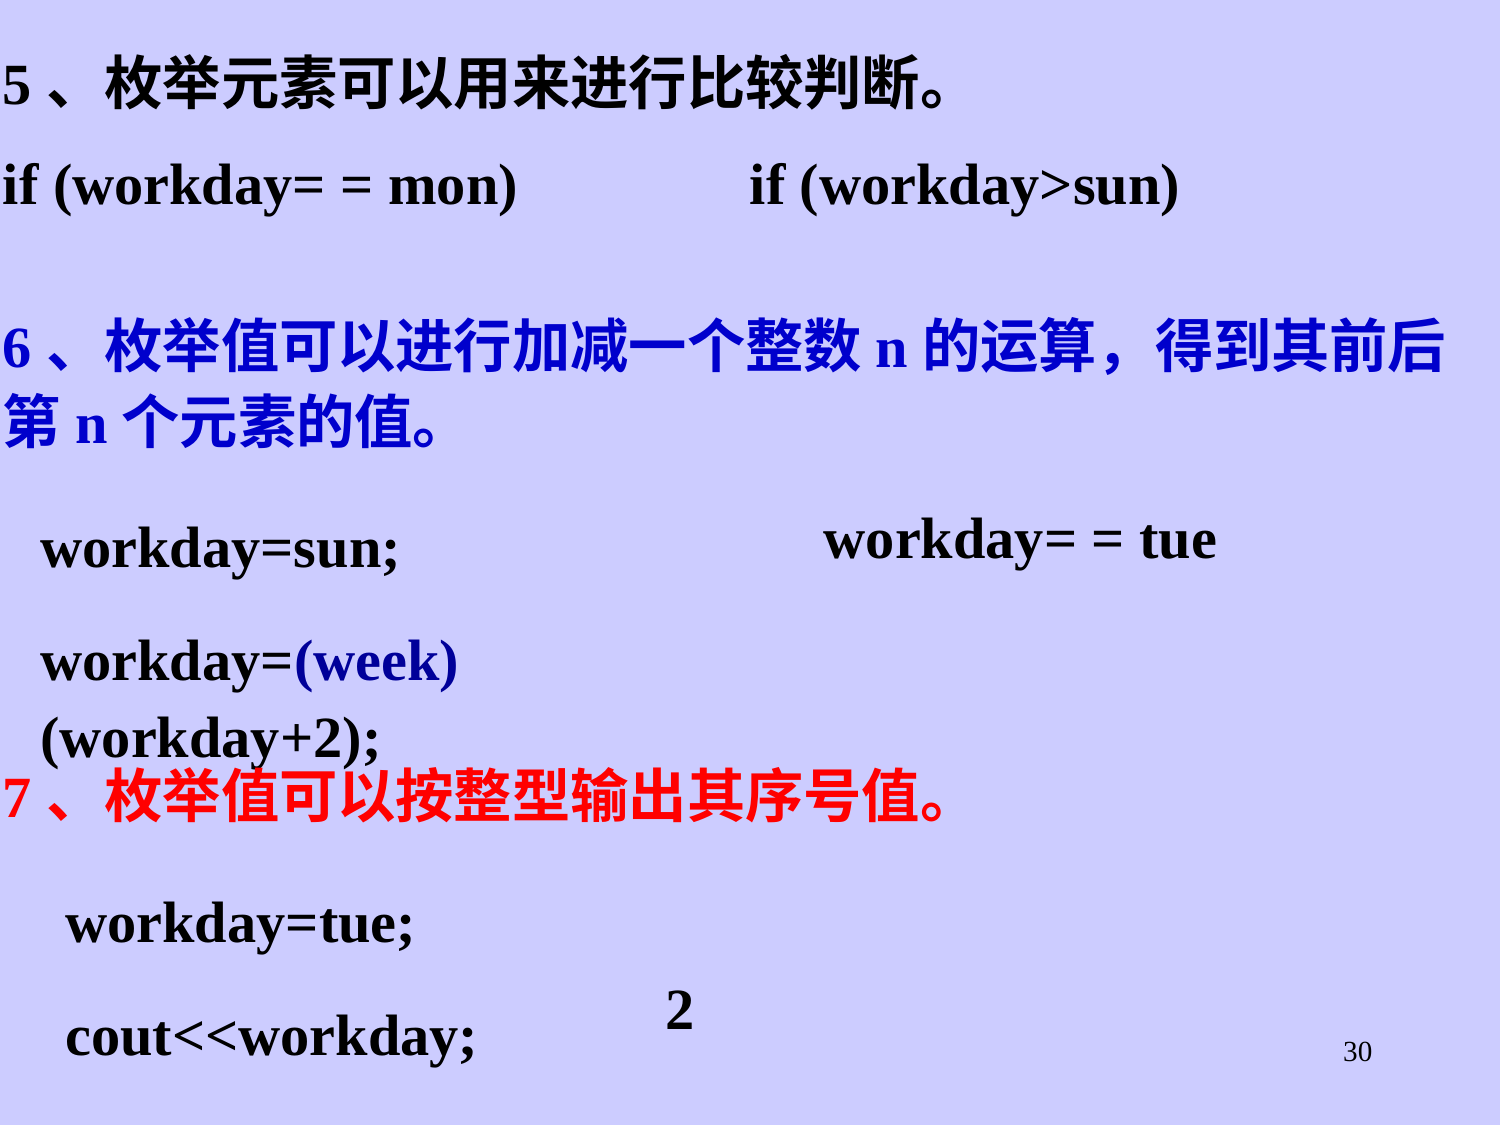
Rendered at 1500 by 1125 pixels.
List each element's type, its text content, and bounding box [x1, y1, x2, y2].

text_box 5、枚举元素可以用来进行比较判断。 [0, 37, 1500, 119]
text_box workday= = tue [820, 491, 1459, 573]
text_box workday=tue; cout<<workday; [62, 875, 588, 1069]
text_box if (workday= = mon) if (workday>sun) [0, 137, 1500, 219]
text_box 2 [662, 962, 863, 1044]
text_box 7、枚举值可以按整型输出其序号值。 [0, 750, 1500, 831]
text_box <编号> [1074, 1025, 1388, 1101]
text_box 6、枚举值可以进行加减一个整数n的运算，得到其前后第n个元素的值。 [0, 299, 1500, 458]
text_box workday=sun; workday=(week)(workday+2); [37, 499, 786, 750]
